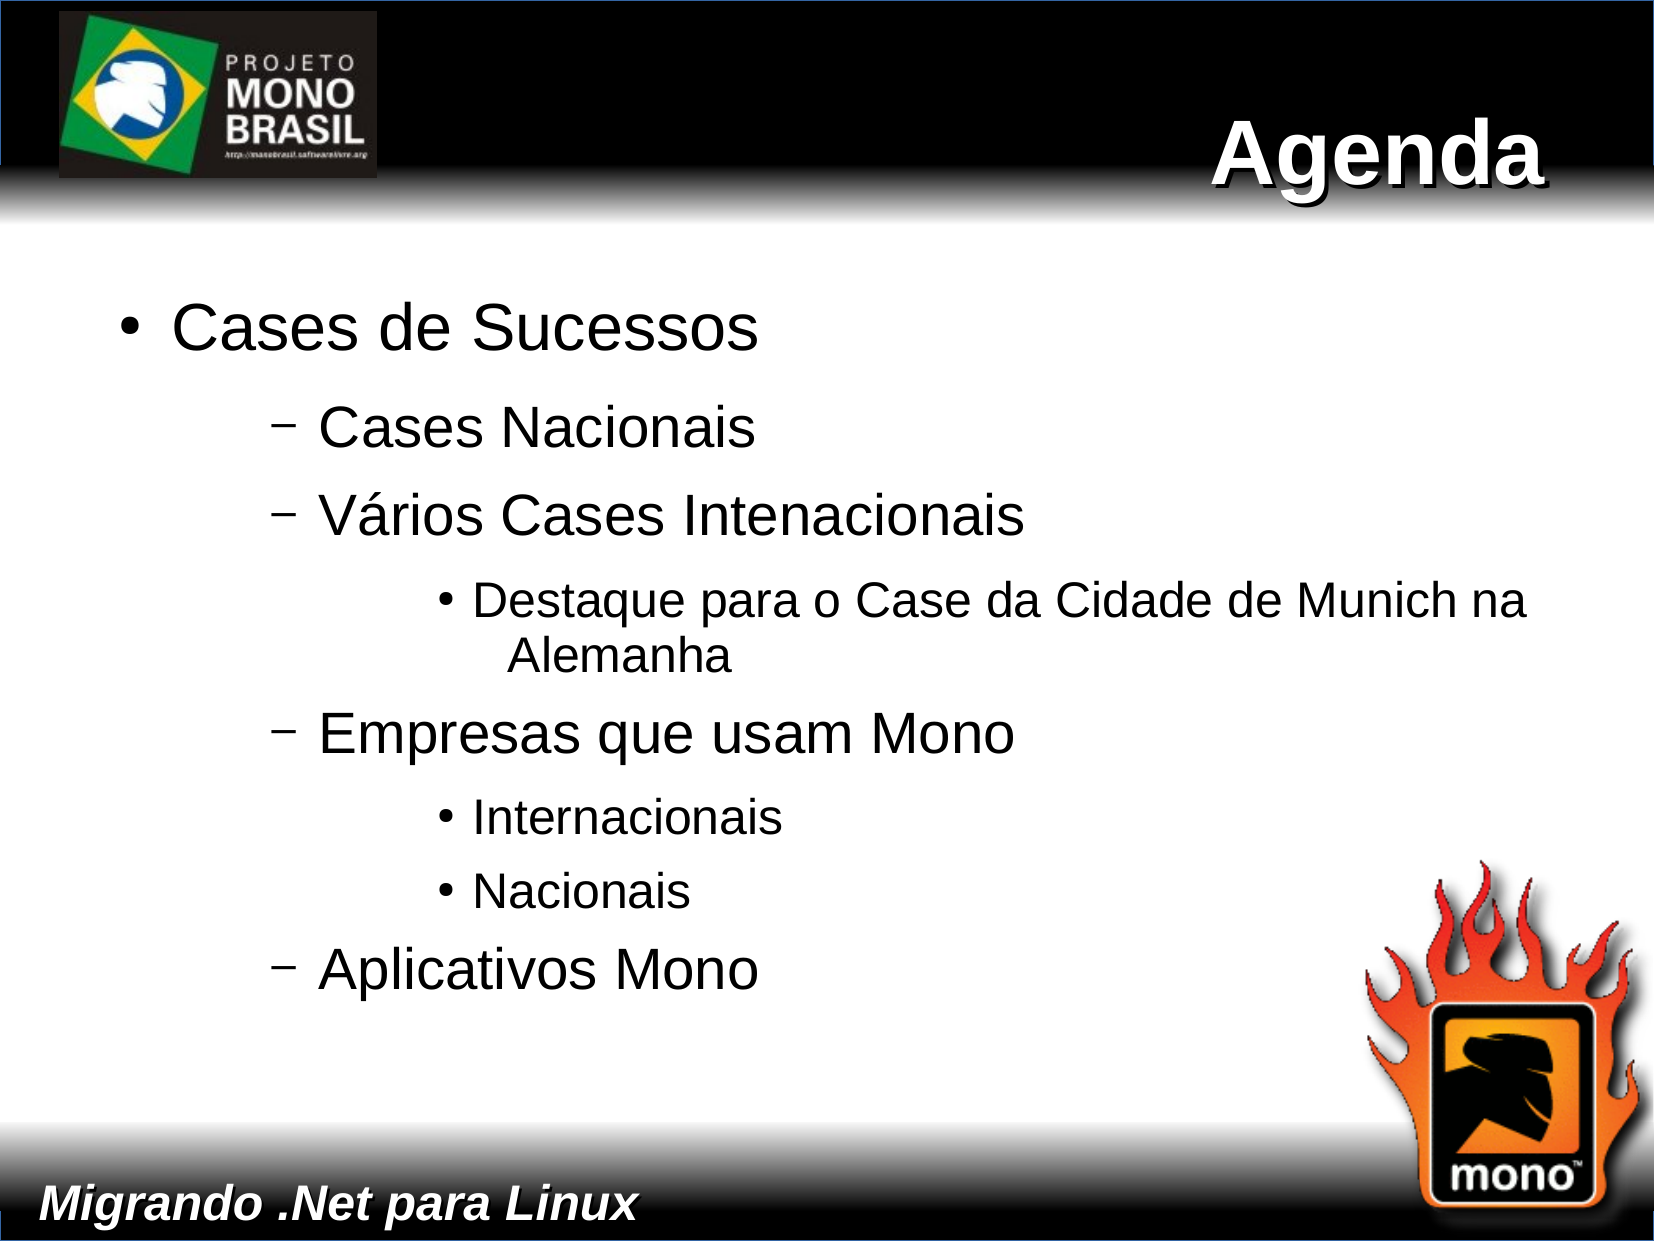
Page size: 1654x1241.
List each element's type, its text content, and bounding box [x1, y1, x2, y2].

list Cases de Sucessos Cases Nacionais Vários Cases Intenacionais Destaque para o Case da Cidade de Munich na Alemanha Empresas que usam Mono Internacionais Nacionais Aplicativos Mono [82, 290, 1571, 1094]
picture [59, 11, 377, 178]
title Agenda [82, 49, 1571, 257]
picture [1302, 805, 1654, 1241]
text_box Migrando .Net para Linux [23, 1168, 546, 1241]
